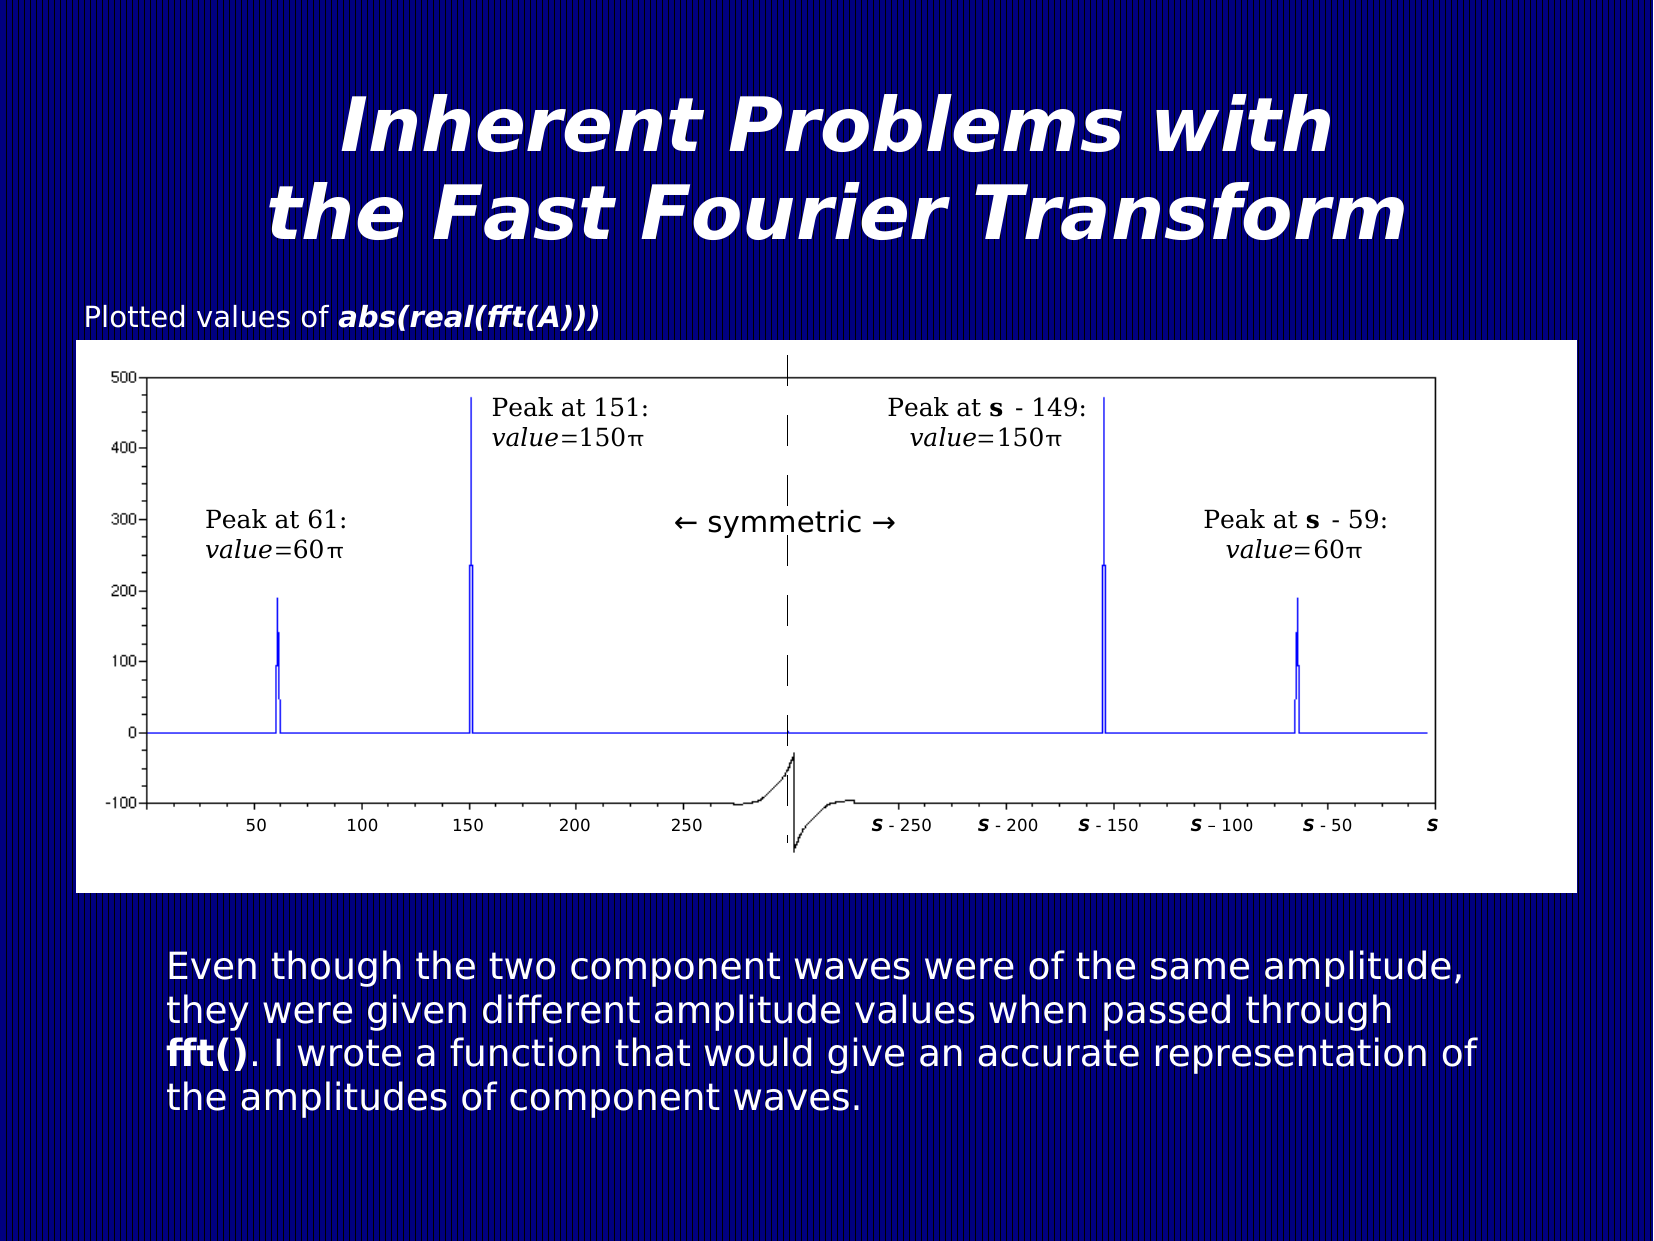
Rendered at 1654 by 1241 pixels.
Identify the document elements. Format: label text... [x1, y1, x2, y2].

text_box 150 [437, 808, 500, 843]
text_box 50 [230, 808, 283, 843]
text_box Even though the two component waves were of the same amplitude, they were given different amplitude values when passed through fft(). I wrote a function that would give an accurate representation of the amplitudes of component waves. [151, 937, 1502, 1127]
text_box Plotted values of abs(real(fft(A))) [68, 292, 618, 342]
chart [485, 392, 653, 455]
text_box S - 250 [856, 808, 948, 843]
text_box S [1412, 808, 1454, 843]
chart [881, 392, 1091, 455]
text_box S - 200 [963, 808, 1054, 843]
text_box 250 [656, 808, 718, 843]
text_box S - 50 [1288, 808, 1368, 843]
picture [76, 340, 1577, 893]
text_box S – 100 [1175, 808, 1269, 843]
chart [1197, 505, 1392, 568]
text_box S - 150 [1063, 808, 1155, 843]
text_box 100 [331, 808, 394, 843]
chart [199, 505, 352, 567]
text_box 200 [543, 808, 606, 843]
text_box Inherent Problems with the Fast Fourier Transform [251, 75, 1402, 265]
text_box ← symmetric → [658, 497, 912, 547]
